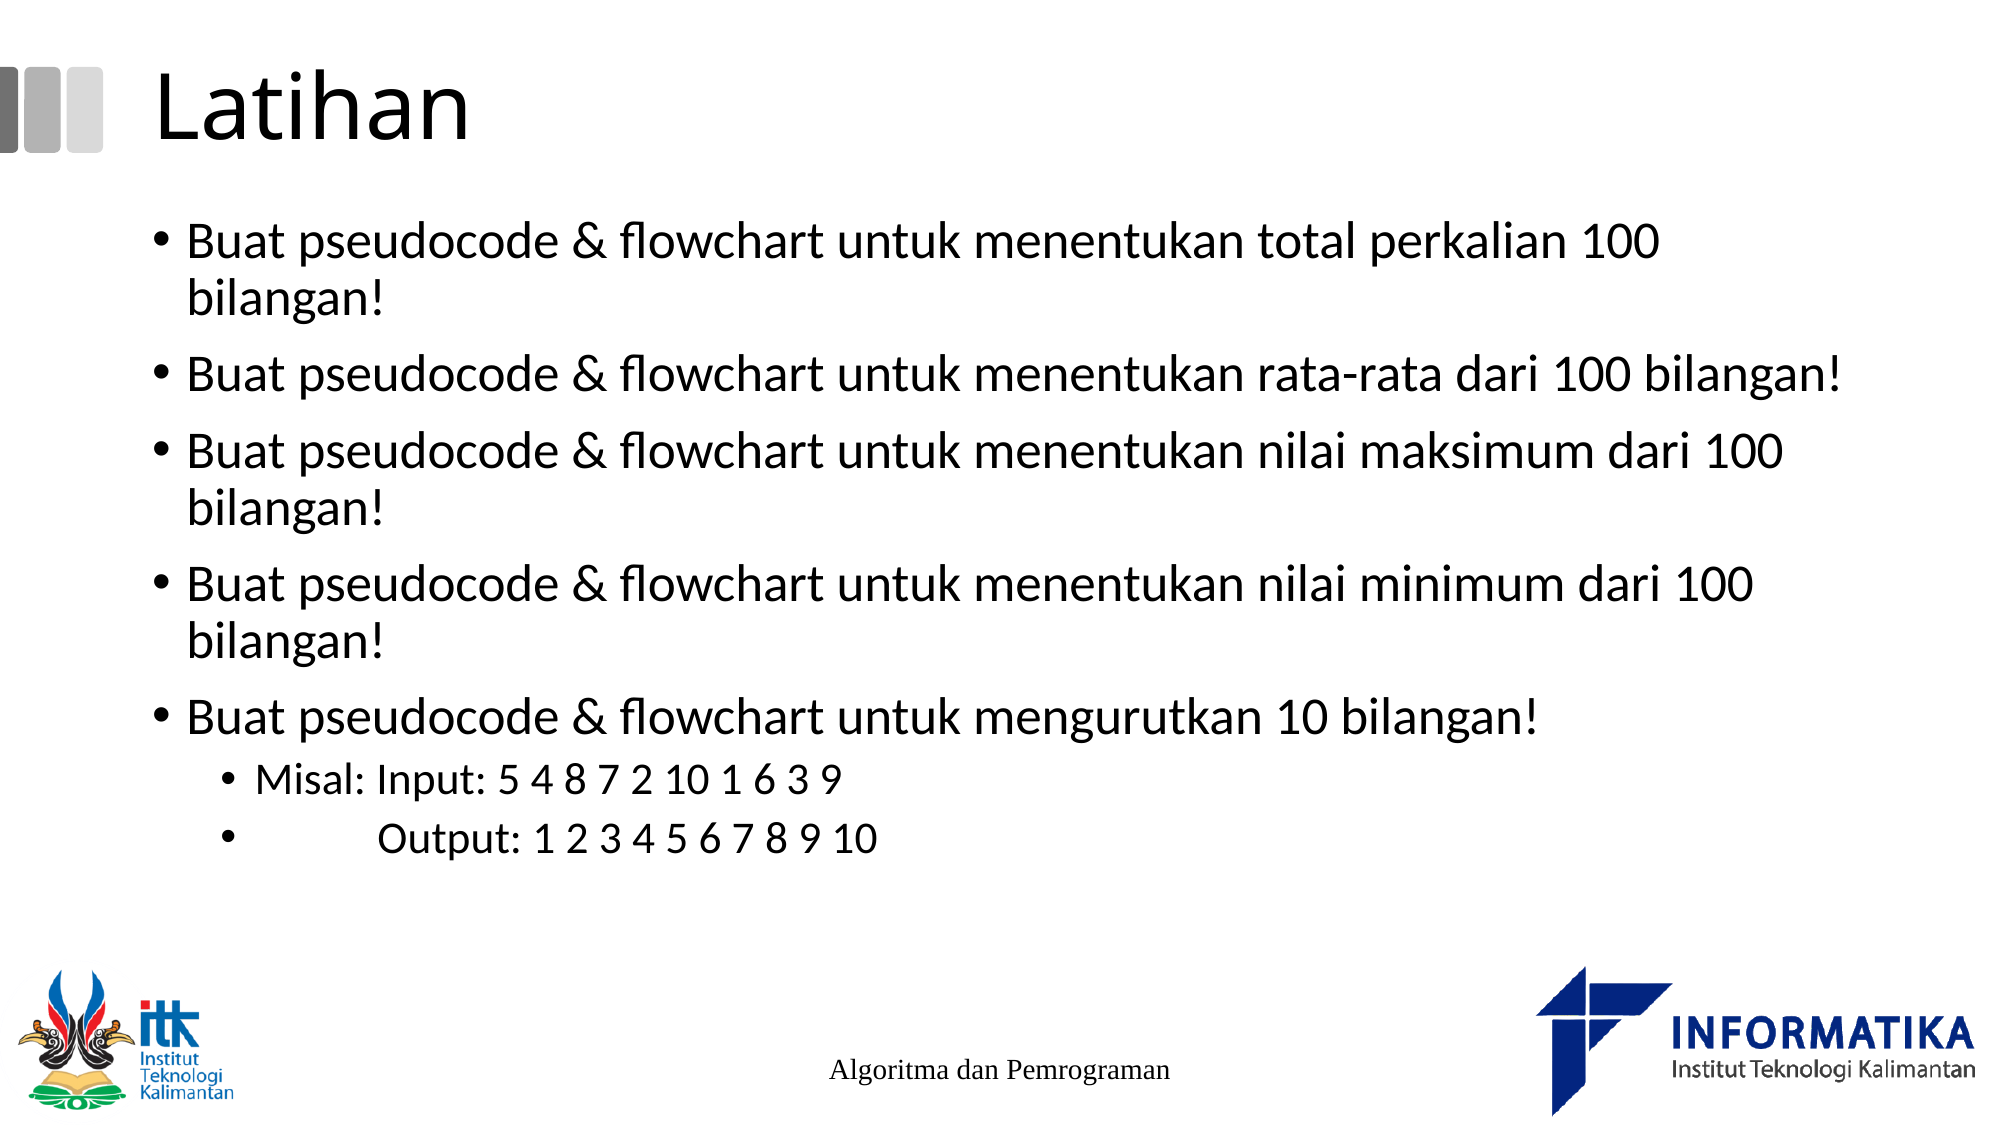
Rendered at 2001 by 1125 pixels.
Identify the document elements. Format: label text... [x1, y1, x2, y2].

title Latihan [137, 1, 1863, 205]
picture [1534, 965, 1976, 1118]
picture [0, 935, 252, 1125]
list Buat pseudocode & flowchart untuk menentukan total perkalian 100 bilangan! Buat pseudocode & flowchart untuk menentukan rata-rata dari 100 bilangan! Buat pseudocode & flowchart untuk menentukan nilai maksimum dari 100 bilangan! Buat pseudocode & flowchart untuk menentukan nilai minimum dari 100 bilangan! Buat pseudocode & flowchart untuk mengurutkan 10 bilangan! Misal: Input: 5 4 8 7 2 10 1 6 3 9 Output: 1 2 3 4 5 6 7 8 9 10 [137, 205, 1863, 920]
